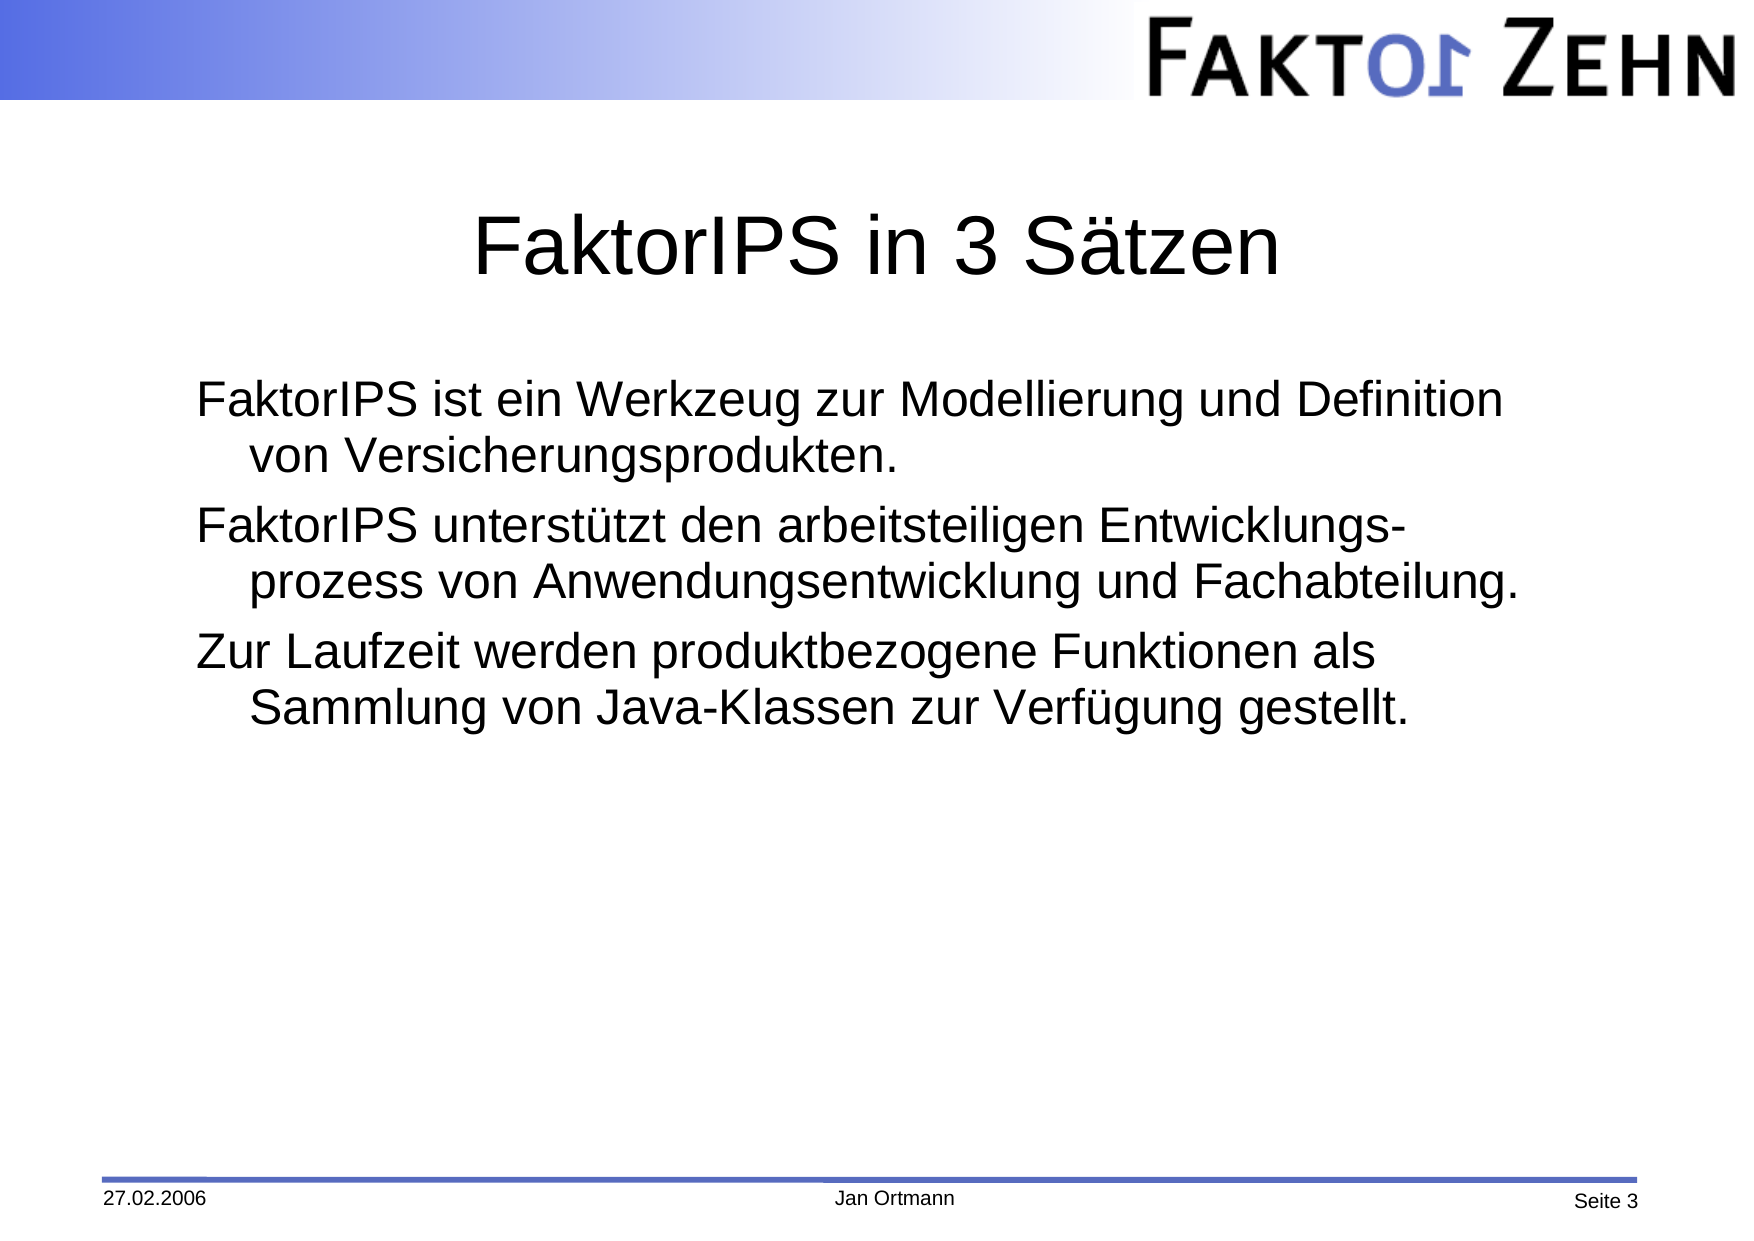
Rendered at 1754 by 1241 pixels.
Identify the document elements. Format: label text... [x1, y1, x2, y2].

title FaktorIPS in 3 Sätzen [179, 142, 1576, 349]
list FaktorIPS ist ein Werkzeug zur Modellierung und Definition von Versicherungsprodukten. FaktorIPS unterstützt den arbeitsteiligen Entwicklungs-prozess von Anwendungsentwicklung und Fachabteilung. Zur Laufzeit werden produktbezogene Funktionen als Sammlung von Java-Klassen zur Verfügung gestellt. [179, 371, 1576, 1078]
picture [1133, 2, 1749, 105]
